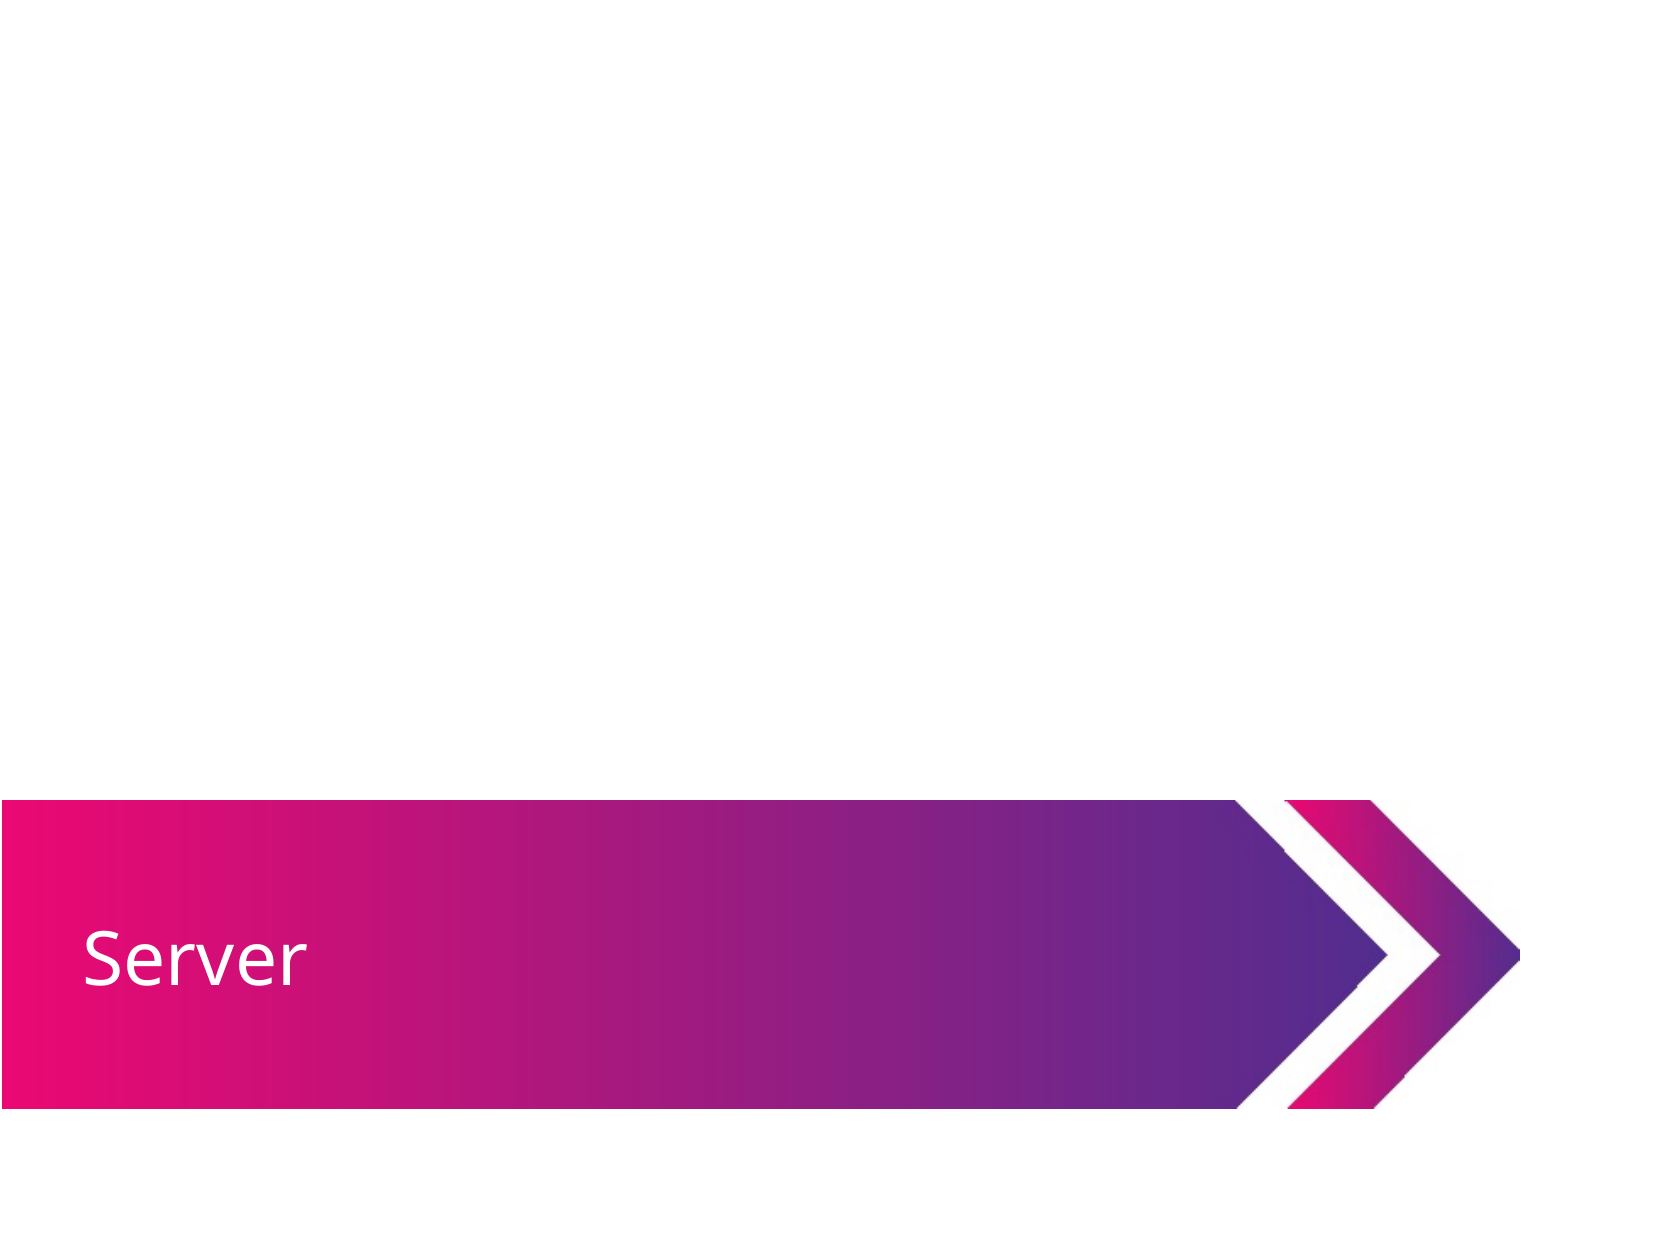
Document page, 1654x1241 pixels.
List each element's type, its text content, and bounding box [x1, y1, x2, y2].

picture [2, 800, 1520, 1109]
title Server [82, 852, 1396, 1060]
